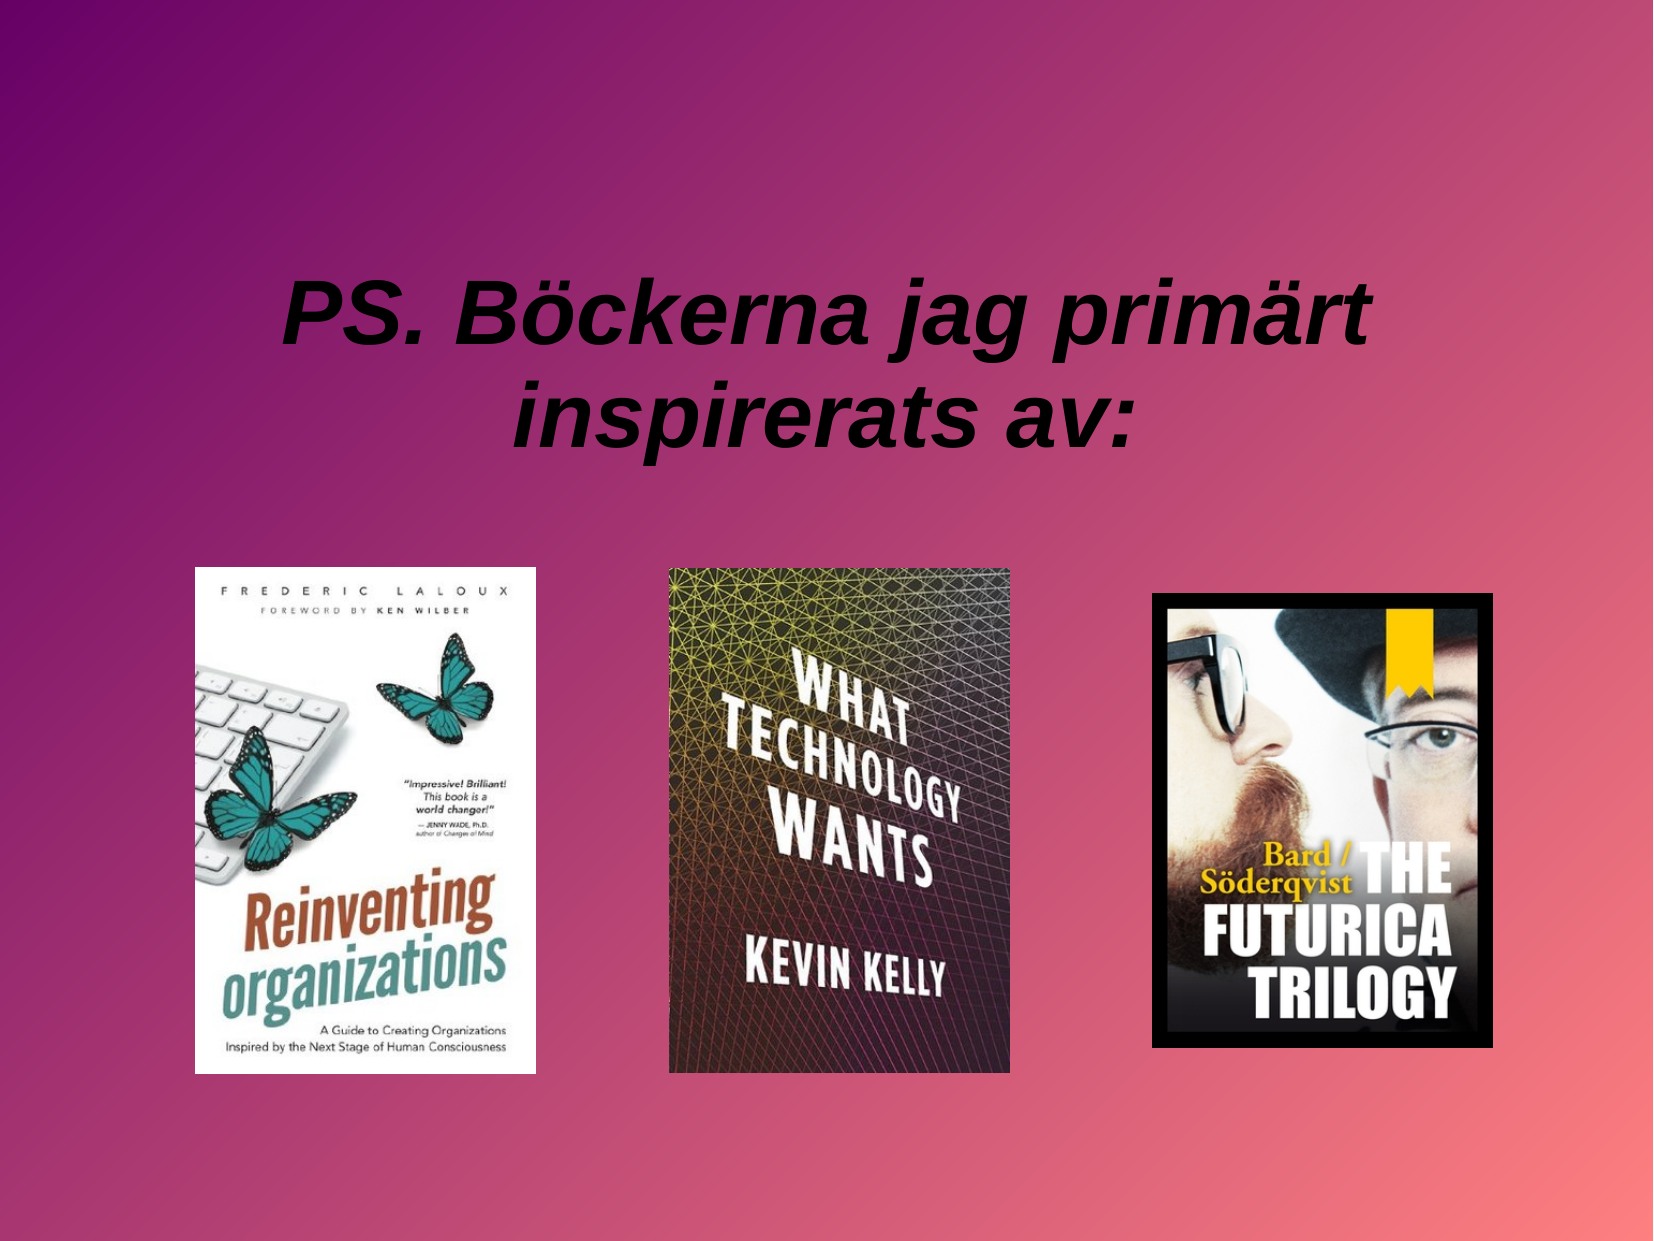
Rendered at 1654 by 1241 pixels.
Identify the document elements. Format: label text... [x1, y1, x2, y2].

picture [669, 568, 1010, 1073]
picture [1152, 593, 1493, 1048]
picture [195, 567, 536, 1074]
subtitle PS. Böckerna jag primärt inspirerats av: [82, 0, 1571, 845]
